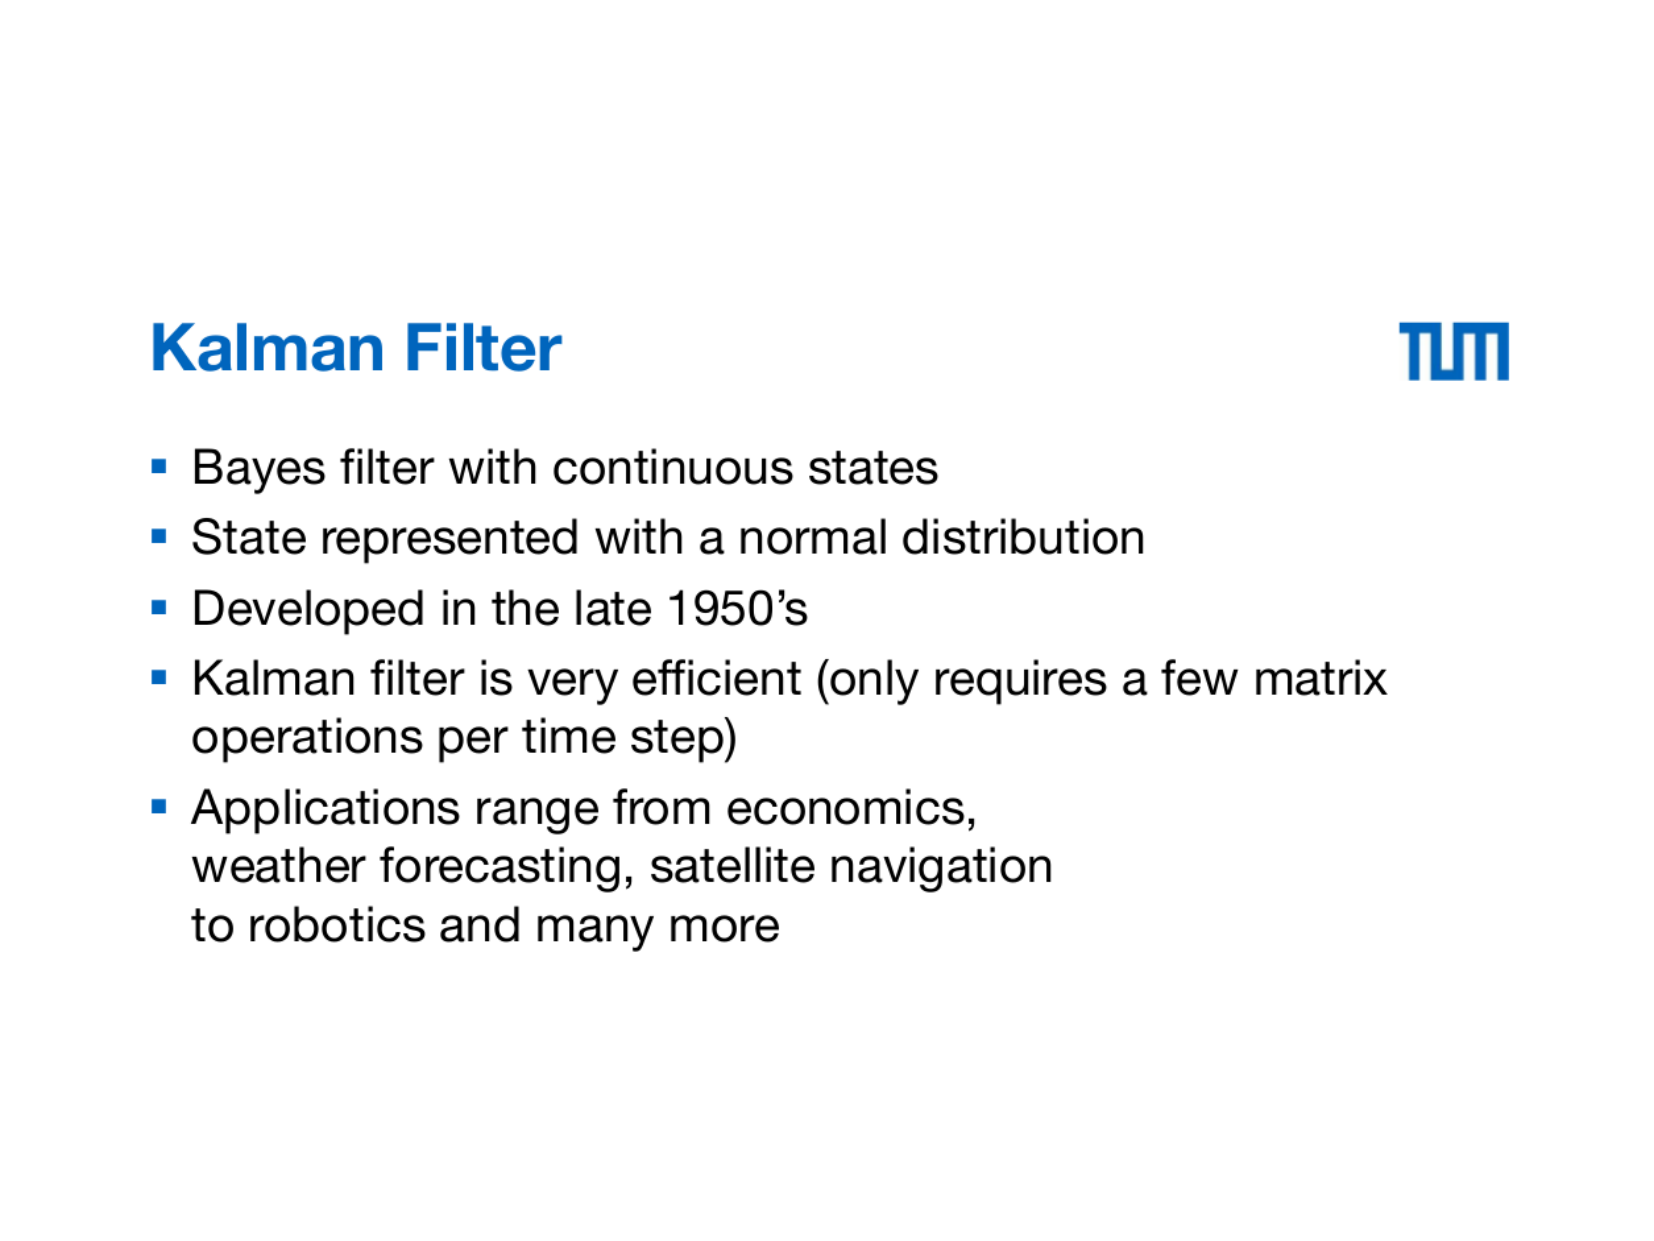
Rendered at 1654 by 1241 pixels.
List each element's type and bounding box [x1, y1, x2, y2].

picture [99, 290, 1554, 1010]
